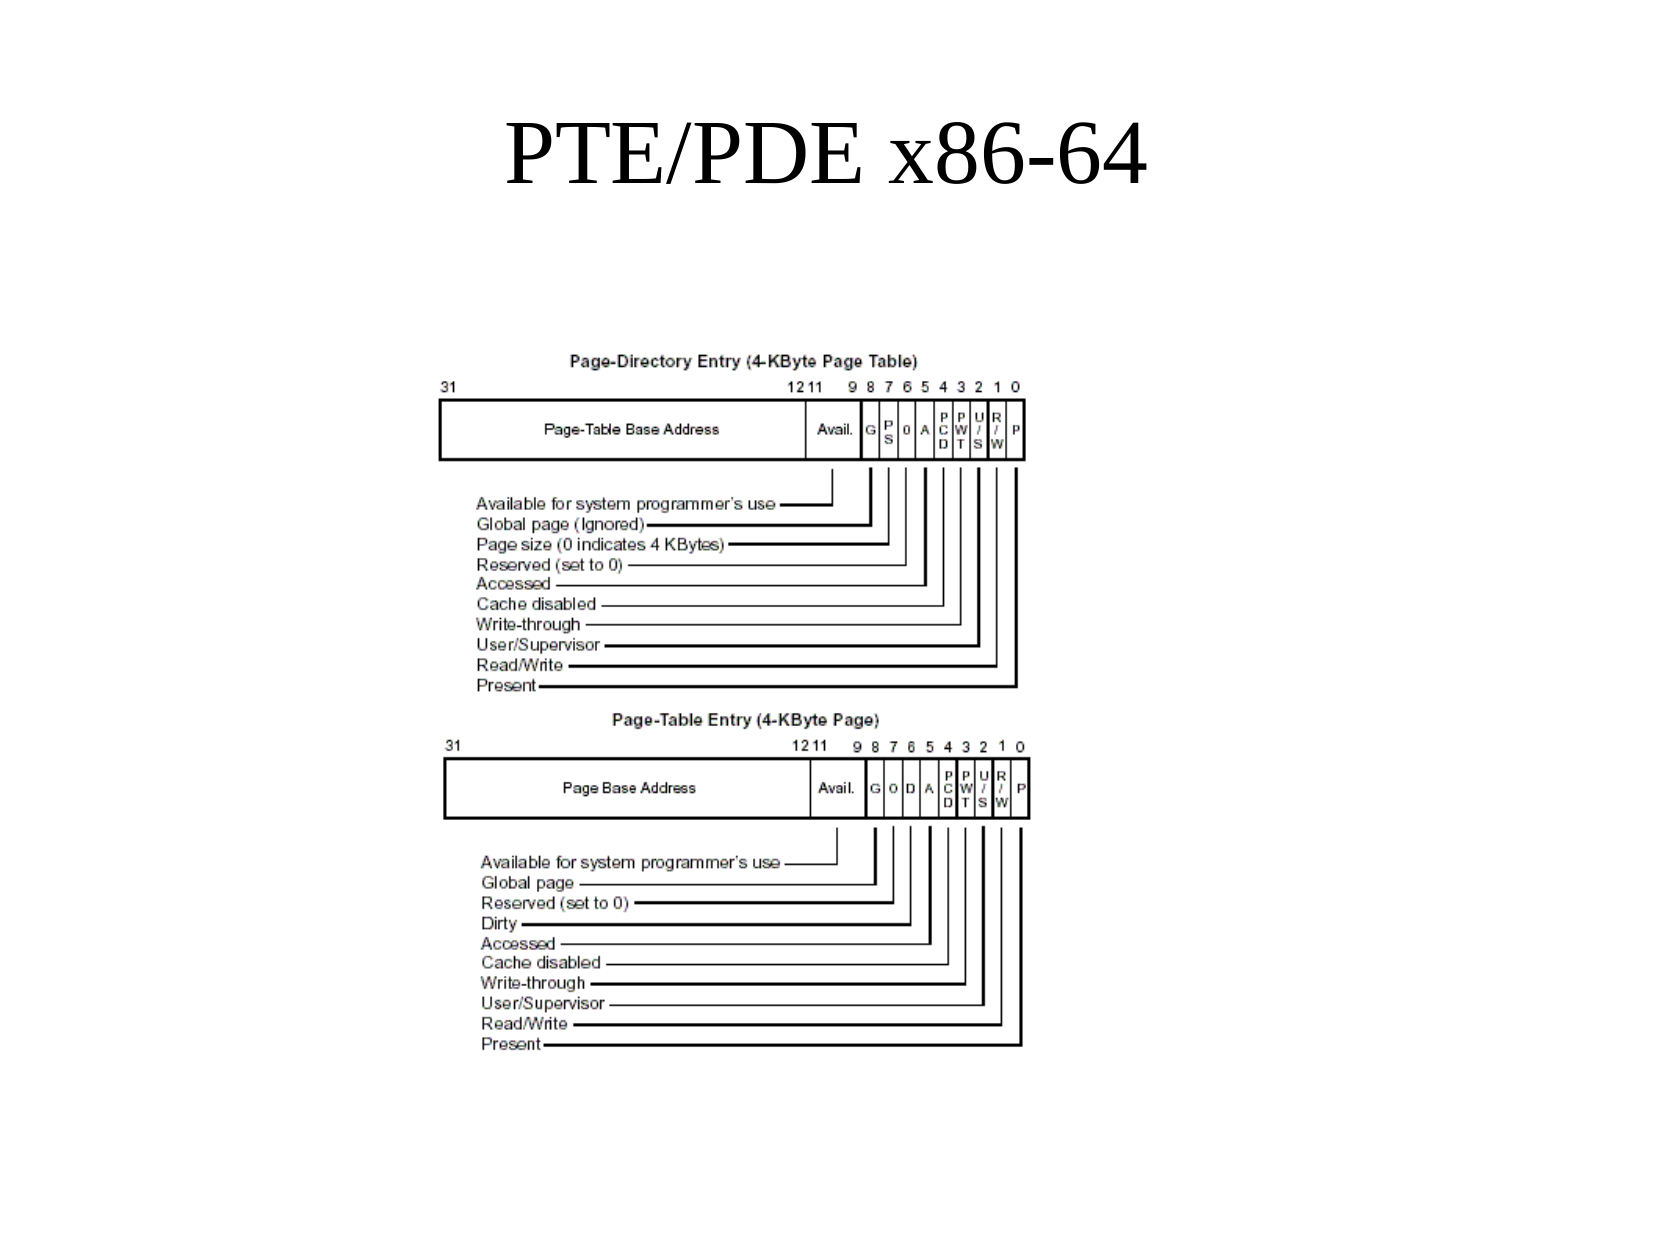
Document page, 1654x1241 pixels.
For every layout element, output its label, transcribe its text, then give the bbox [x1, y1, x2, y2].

title PTE/PDE x86-64 [82, 49, 1571, 257]
picture [417, 344, 1051, 1058]
